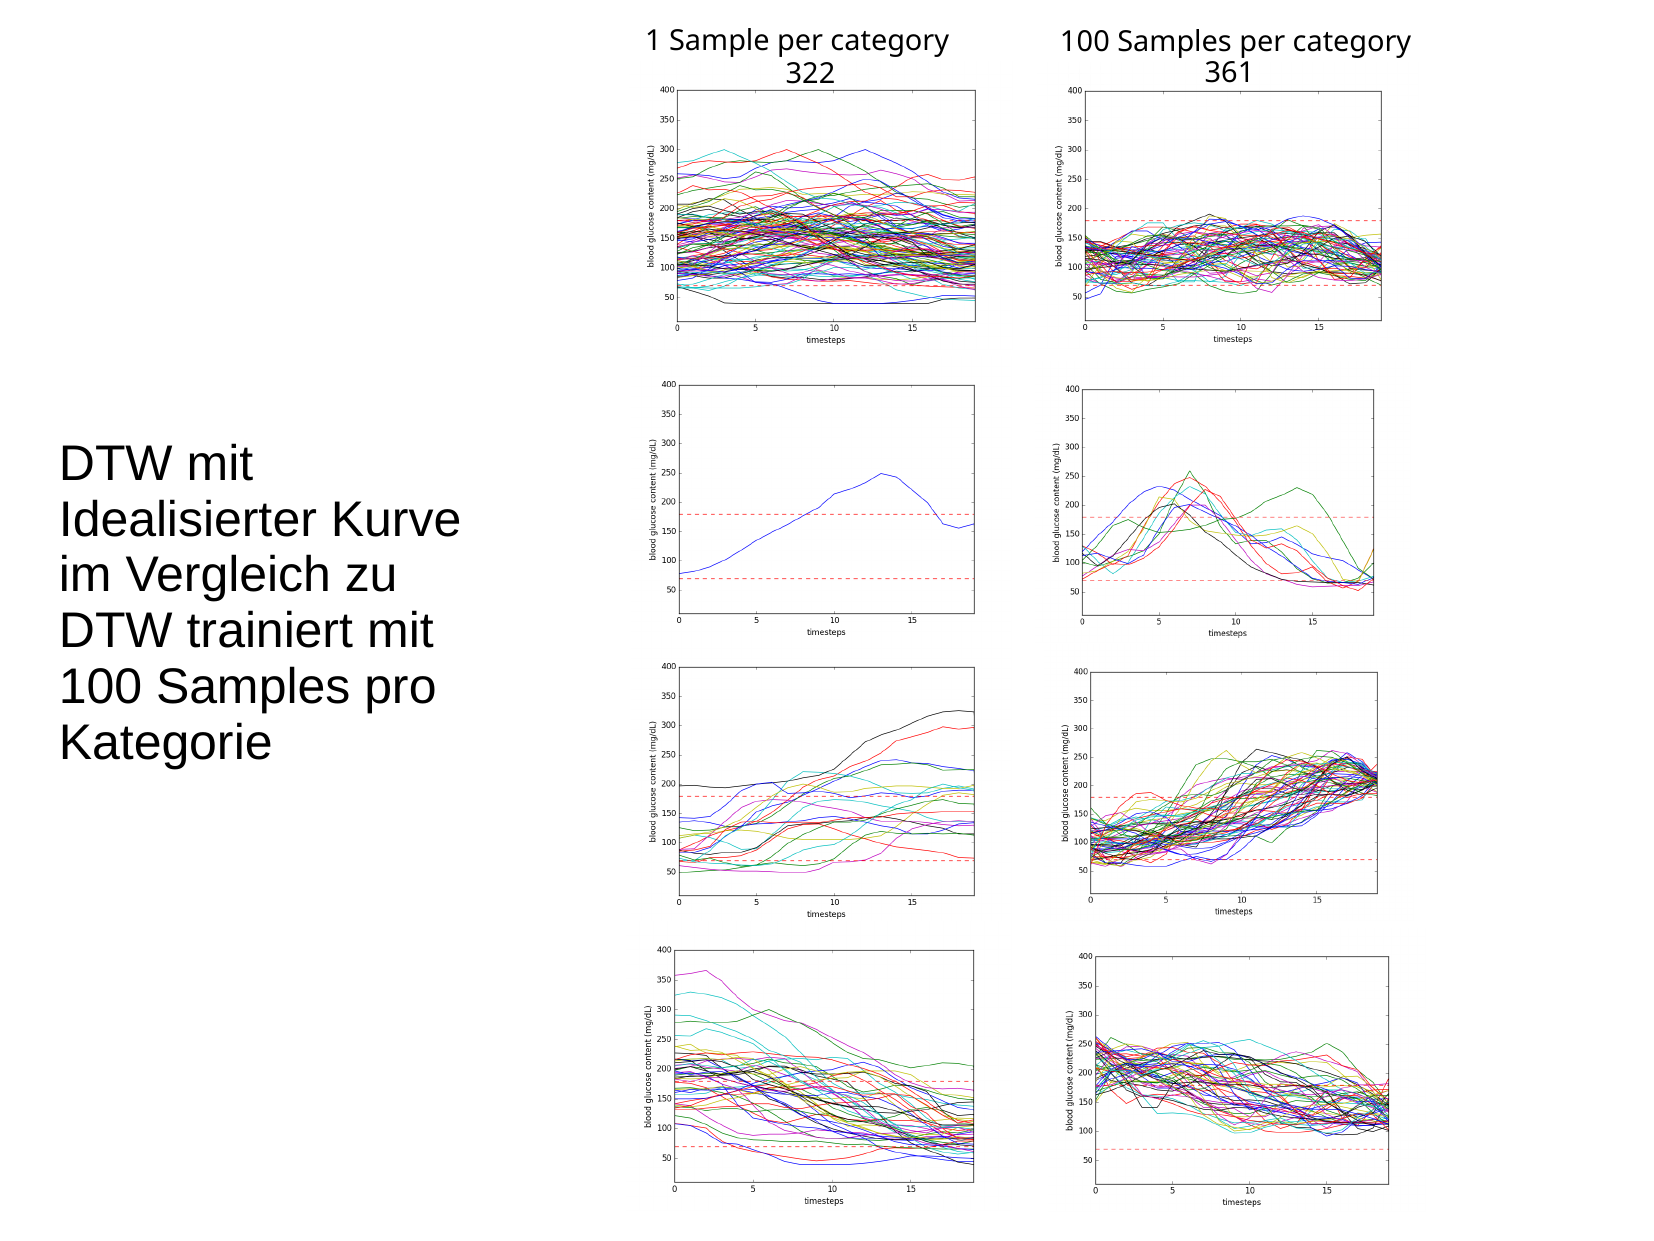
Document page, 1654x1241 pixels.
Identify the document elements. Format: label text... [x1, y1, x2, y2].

picture [614, 11, 1477, 1231]
title DTW mit Idealisierter Kurve im Vergleich zu DTW trainiert mit 100 Samples pro Kategorie [23, 82, 497, 1123]
